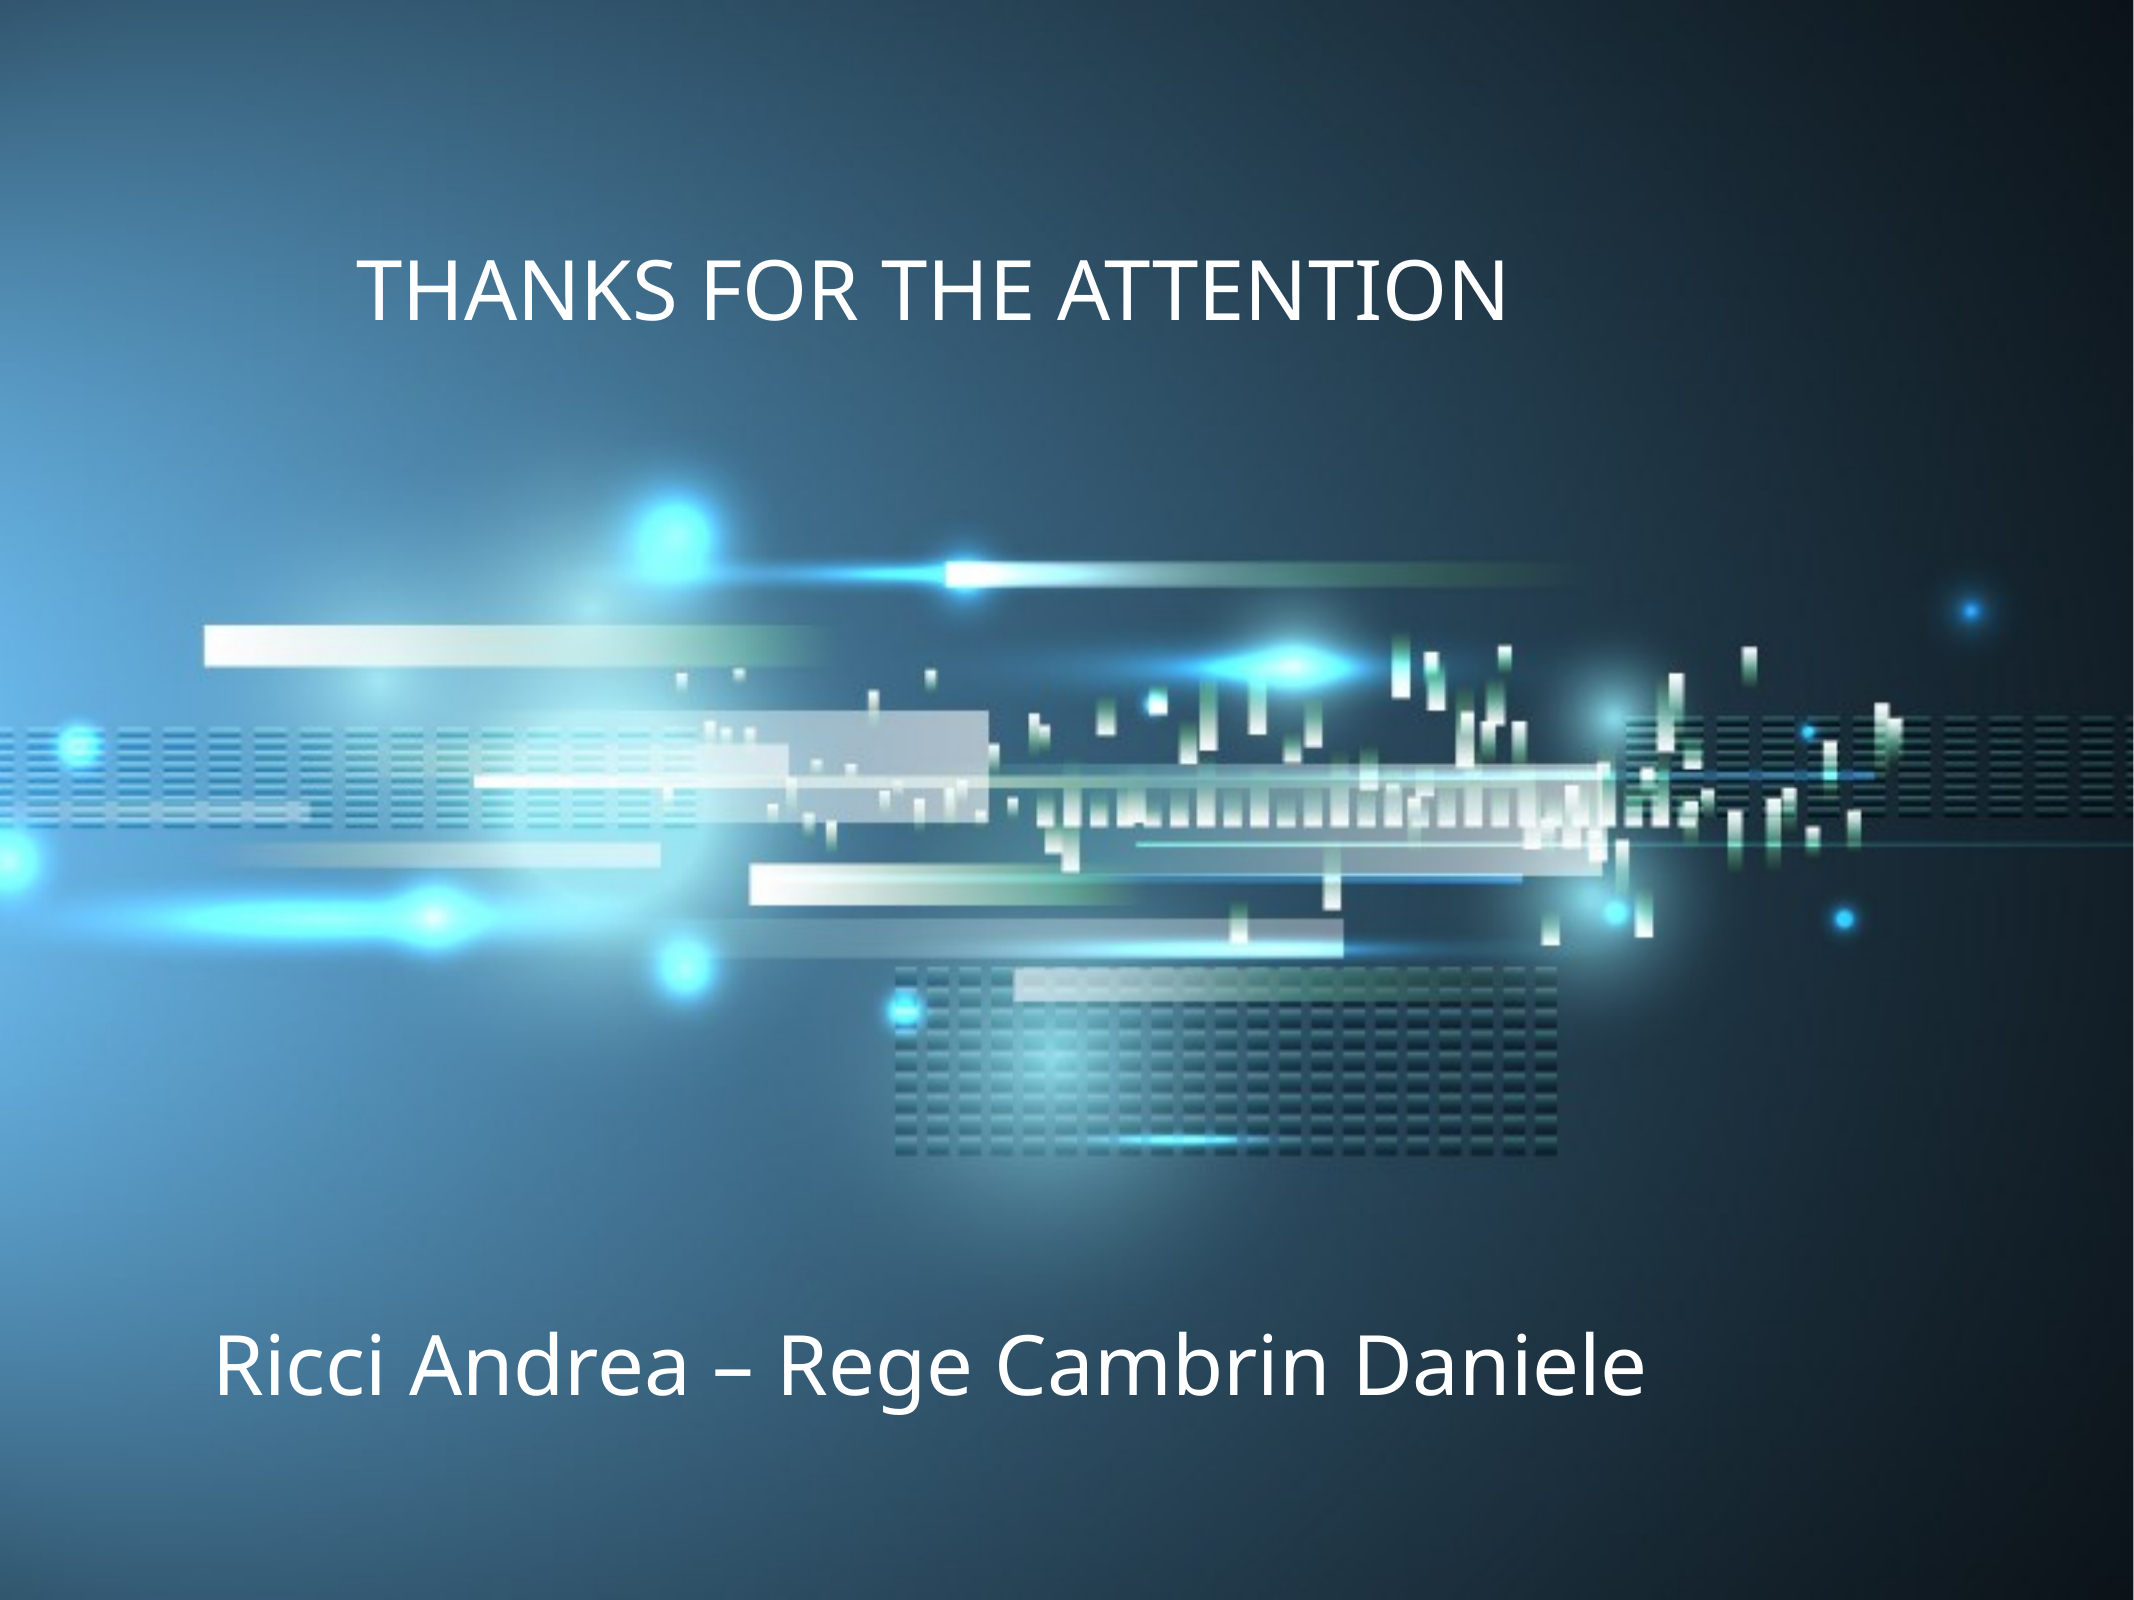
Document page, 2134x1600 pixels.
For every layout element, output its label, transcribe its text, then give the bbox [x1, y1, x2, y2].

text_box THANKS FOR THE ATTENTION [341, 224, 1792, 365]
picture [0, 0, 2134, 1600]
text_box Ricci Andrea – Rege Cambrin Daniele [197, 1299, 1936, 1440]
